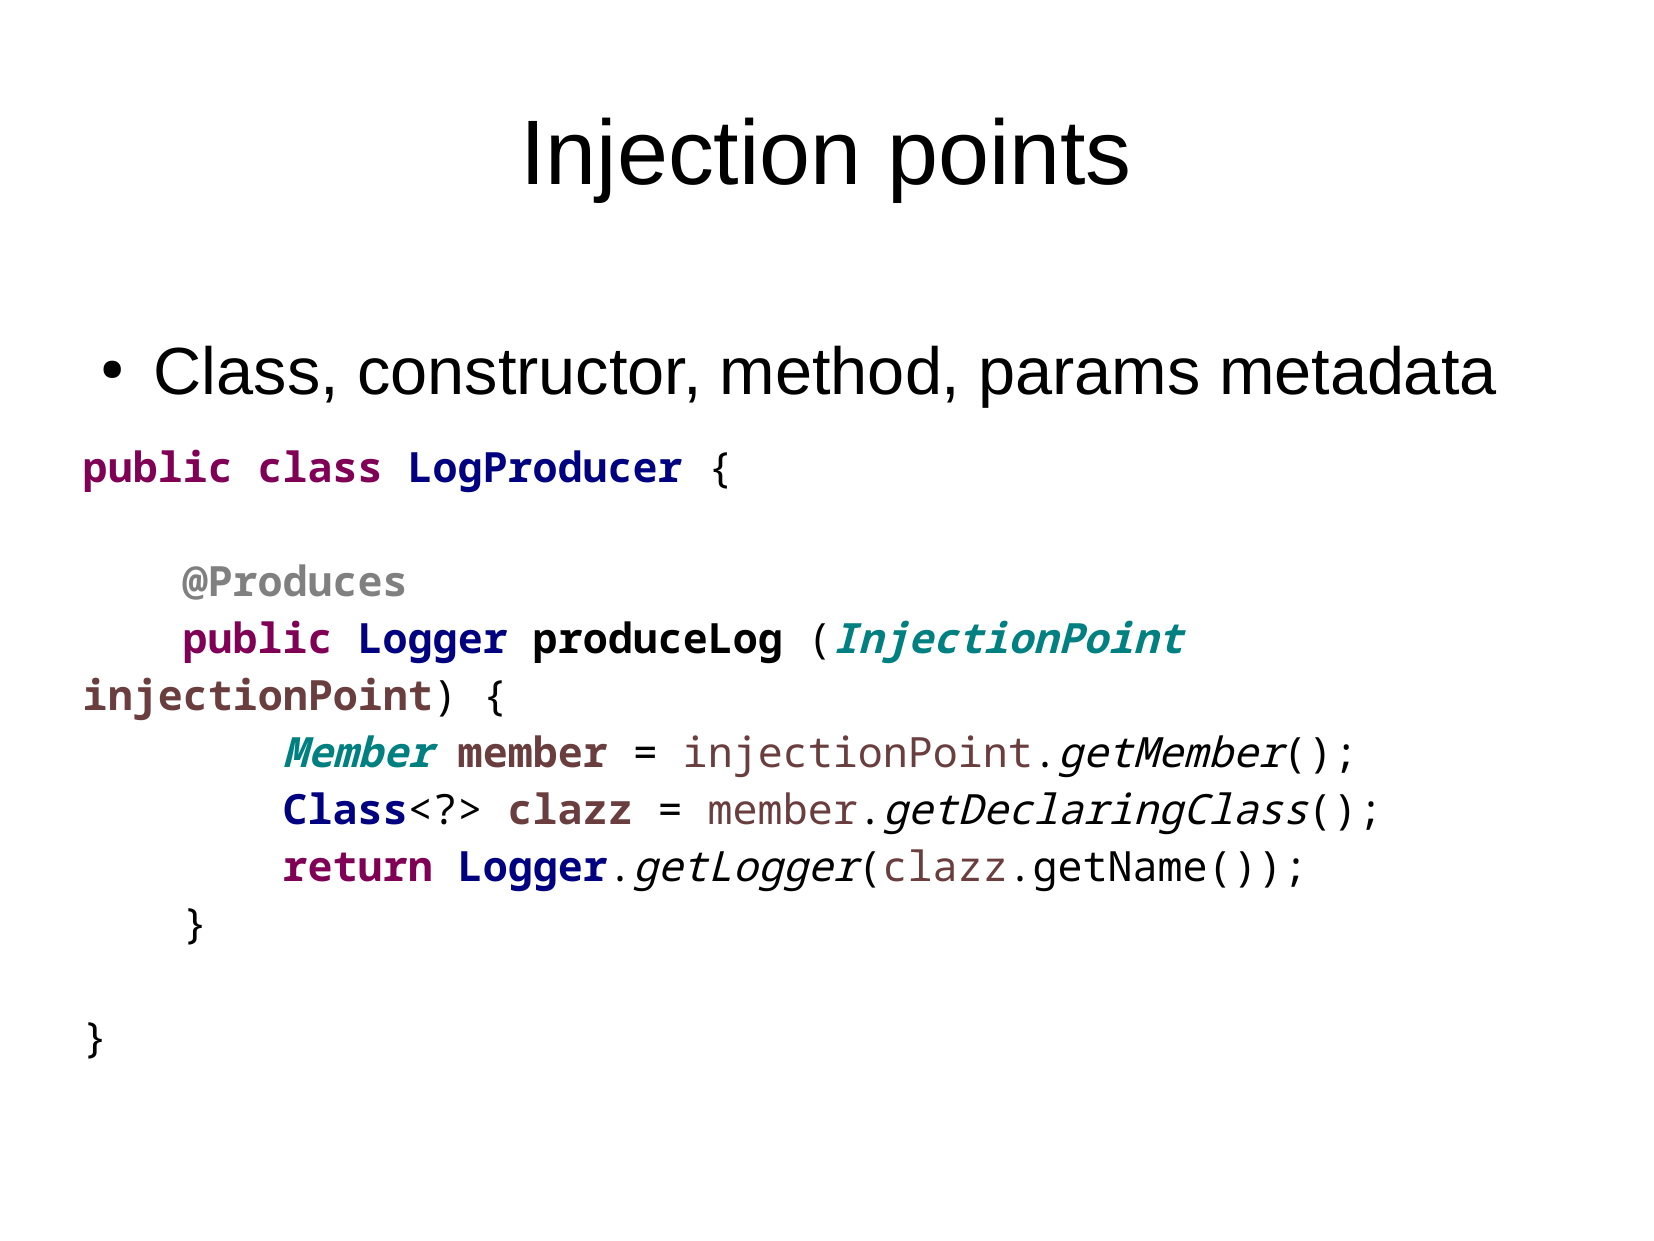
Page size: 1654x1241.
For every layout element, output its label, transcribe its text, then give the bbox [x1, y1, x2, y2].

list Class, constructor, method, params metadata public class LogProducer { @Produces public Logger produceLog (InjectionPoint injectionPoint) { Member member = injectionPoint.getMember(); Class<?> clazz = member.getDeclaringClass(); return Logger.getLogger(clazz.getName()); } } [82, 290, 1571, 1109]
title Injection points [82, 49, 1571, 257]
